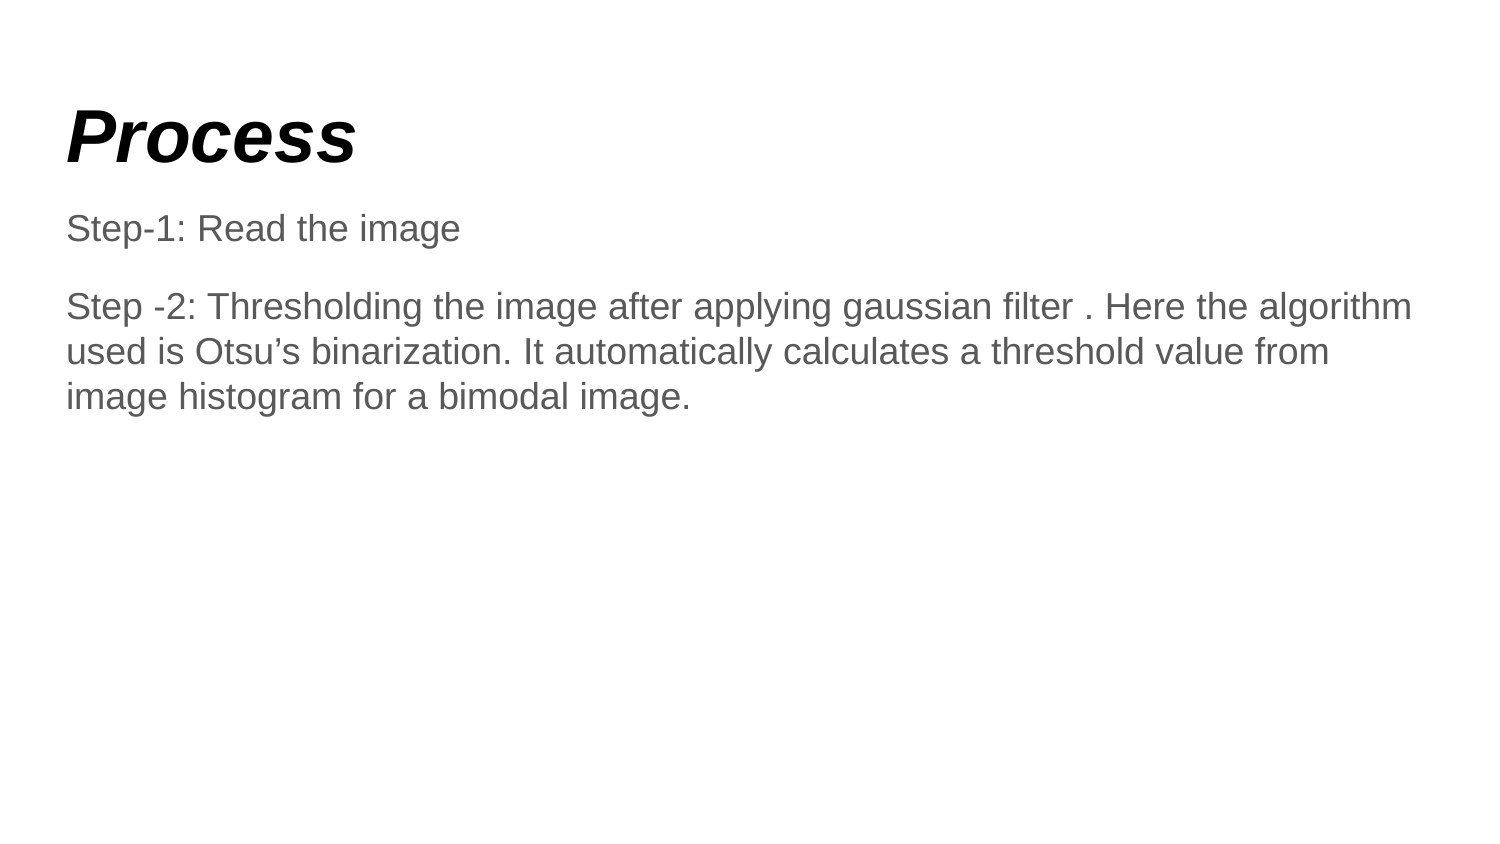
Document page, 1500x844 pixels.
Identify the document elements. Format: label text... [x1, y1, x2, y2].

list Step-1: Read the image Step -2: Thresholding the image after applying gaussian filter . Here the algorithm used is Otsu’s binarization. It automatically calculates a threshold value from image histogram for a bimodal image. [51, 189, 1449, 750]
title Process [51, 72, 1449, 167]
